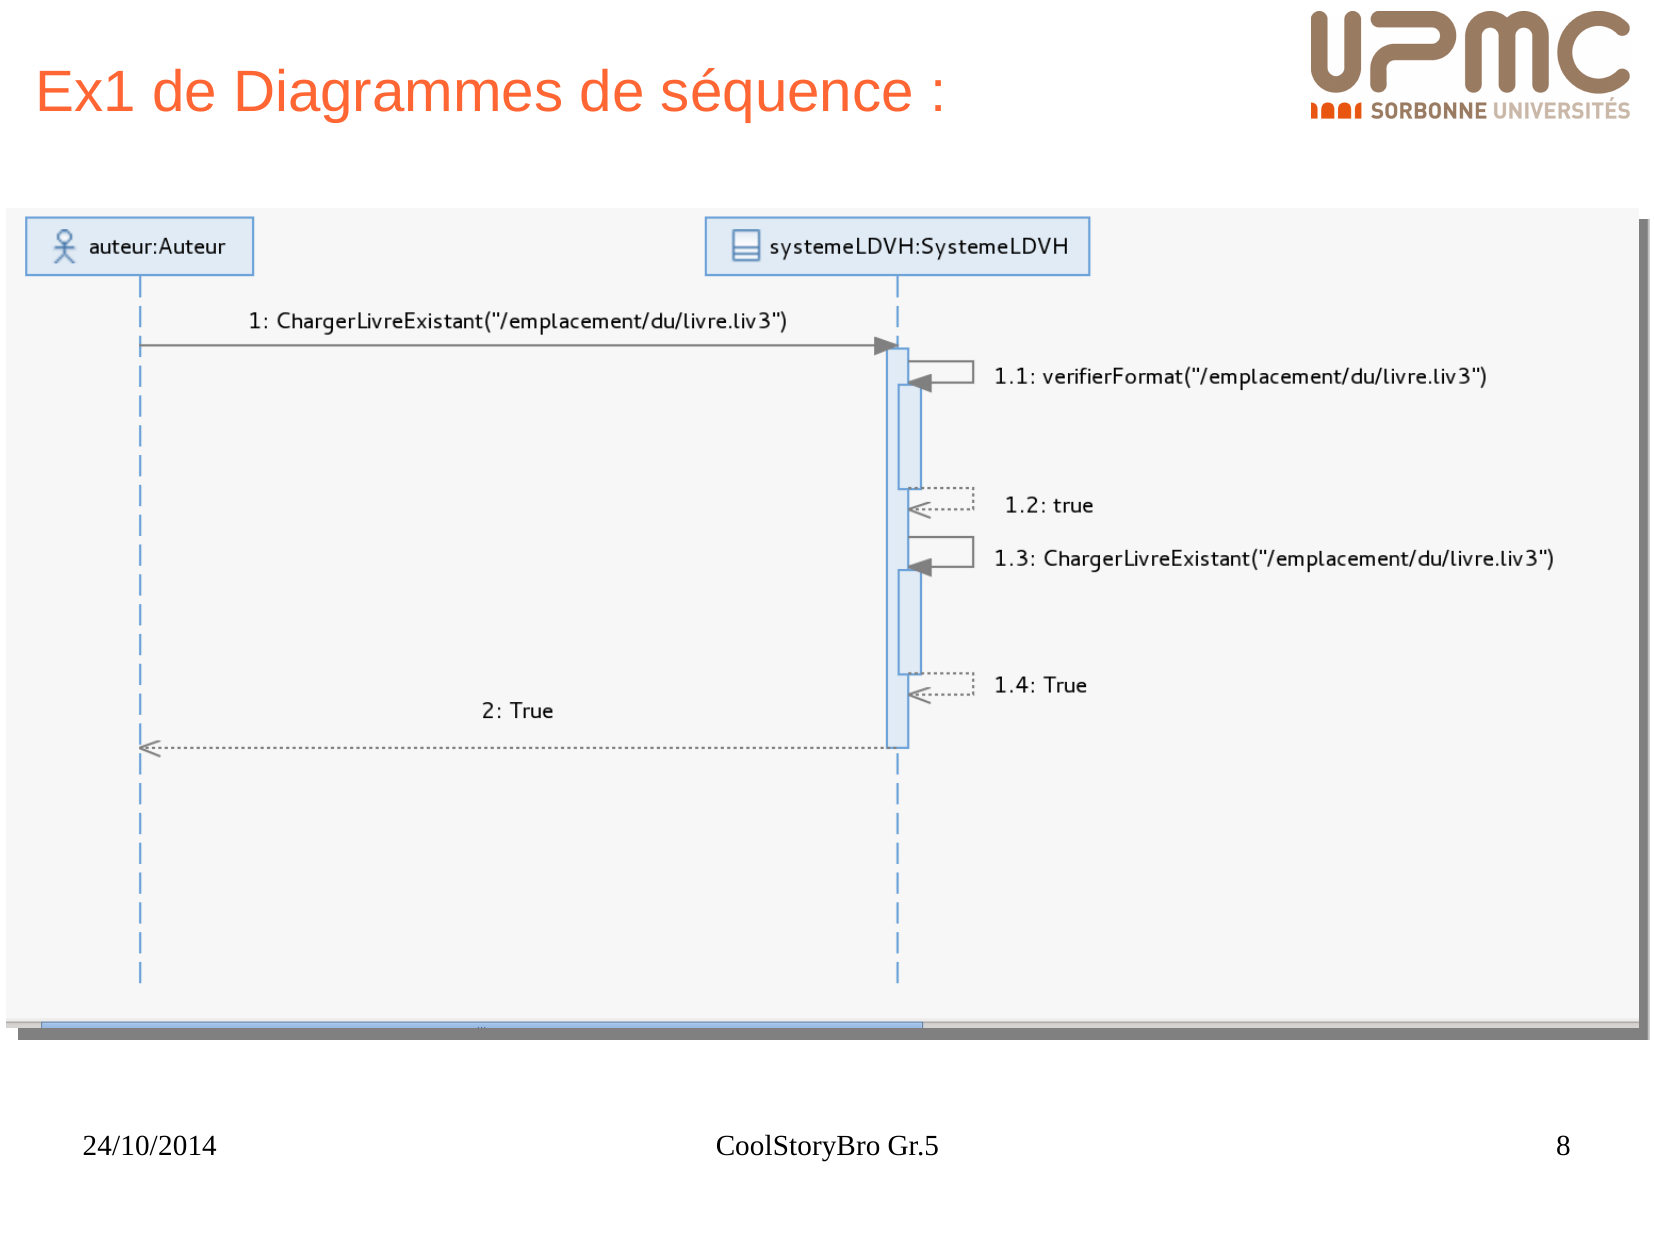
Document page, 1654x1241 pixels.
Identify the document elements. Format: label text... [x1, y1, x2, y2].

picture [1311, 11, 1630, 120]
picture [6, 208, 1639, 1028]
title Ex1 de Diagrammes de séquence : [35, 23, 1241, 160]
